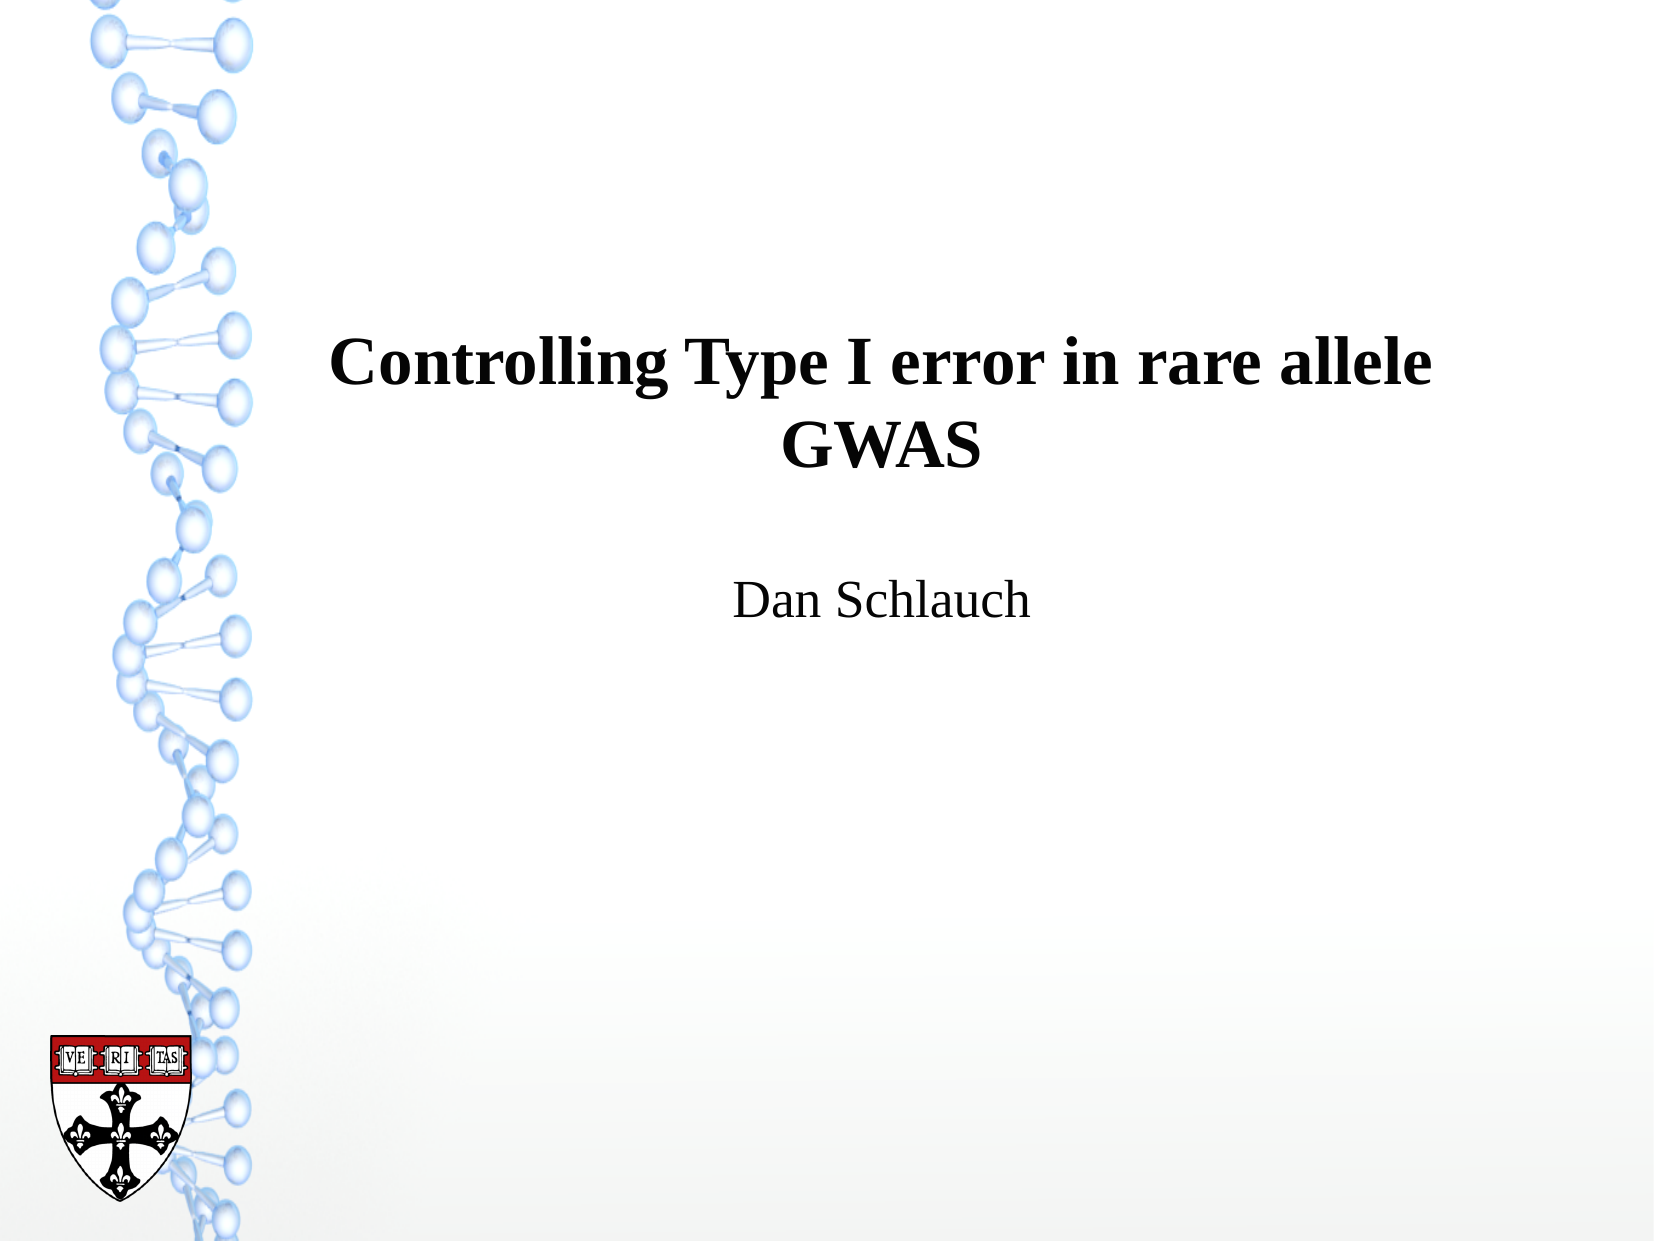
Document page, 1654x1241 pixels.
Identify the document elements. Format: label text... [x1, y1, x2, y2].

title Controlling Type I error in rare allele GWAS Dan Schlauch [300, 315, 1463, 629]
picture [0, 0, 1654, 1241]
